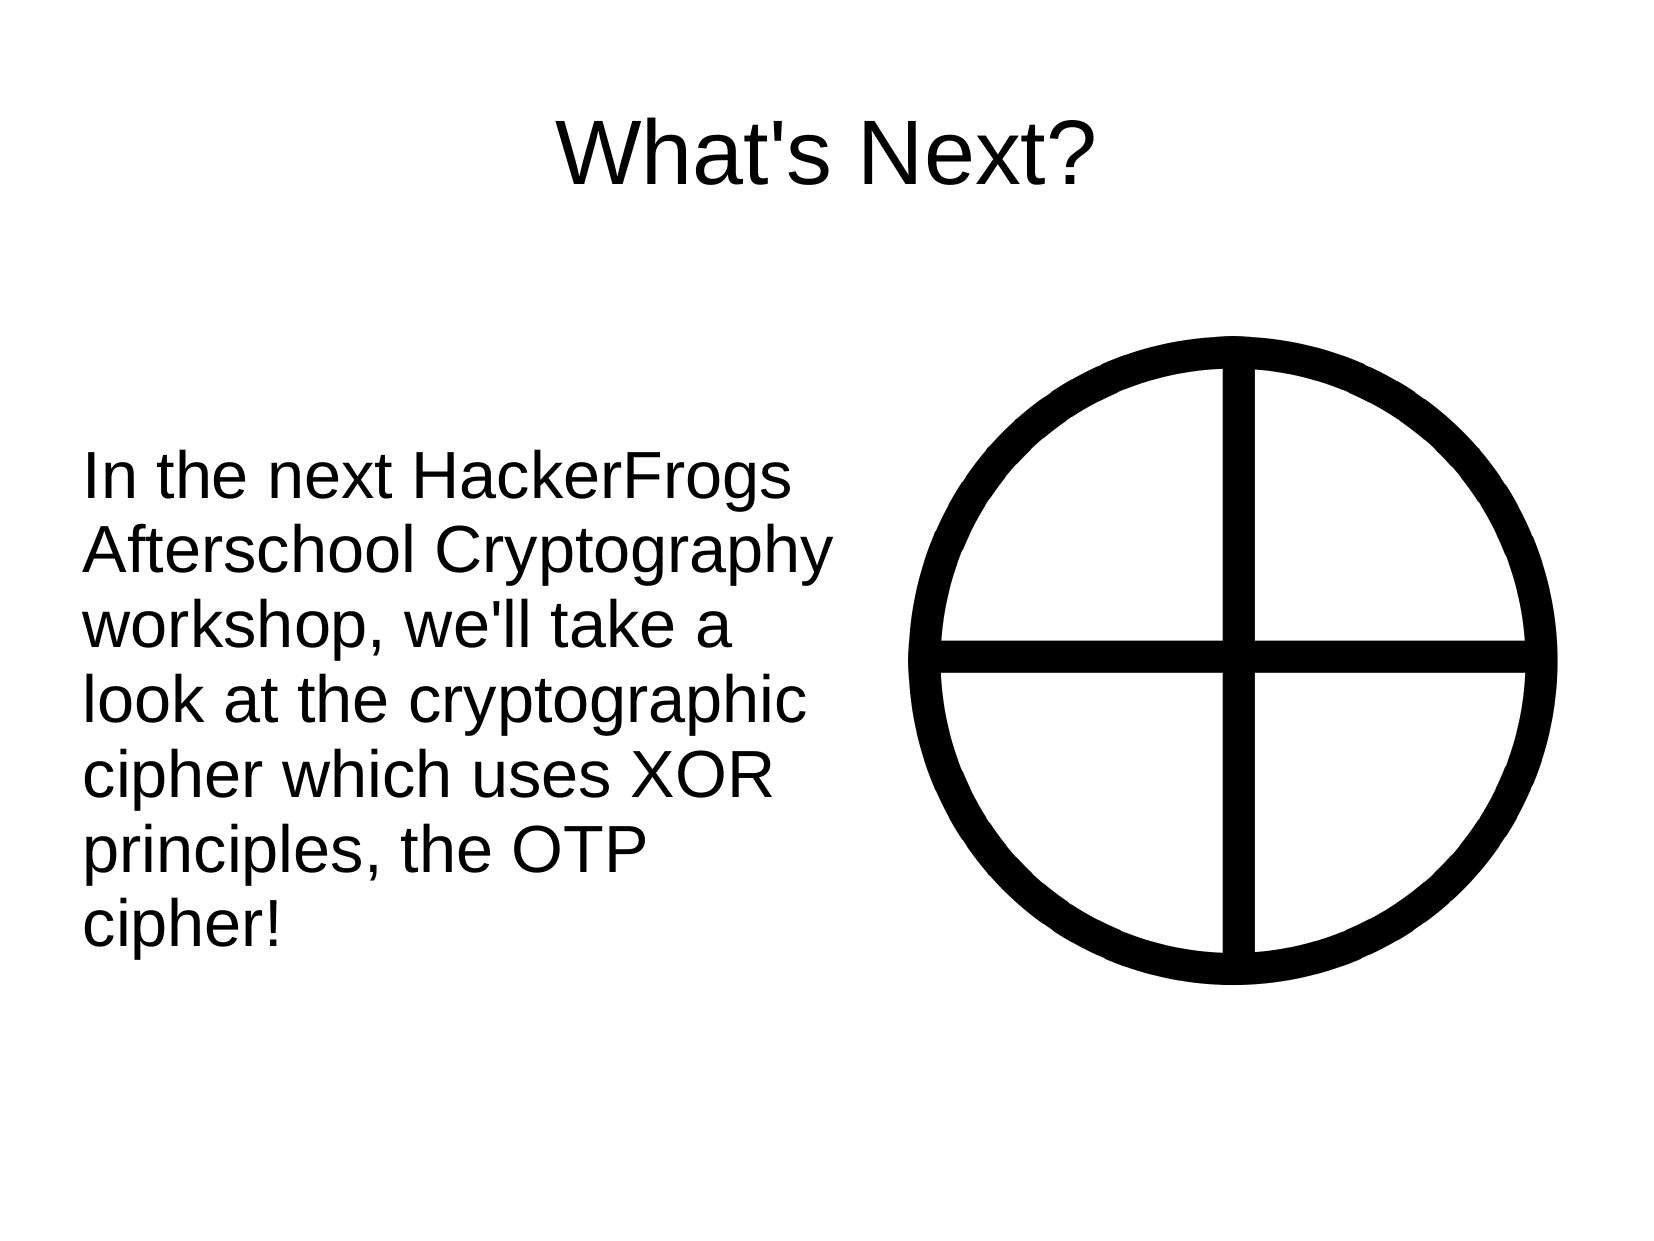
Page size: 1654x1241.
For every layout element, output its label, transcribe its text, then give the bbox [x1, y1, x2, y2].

subtitle In the next HackerFrogs Afterschool Cryptography workshop, we'll take a look at the cryptographic cipher which uses XOR principles, the OTP cipher! [82, 290, 1571, 1109]
picture [908, 336, 1560, 987]
title What's Next? [82, 49, 1571, 257]
